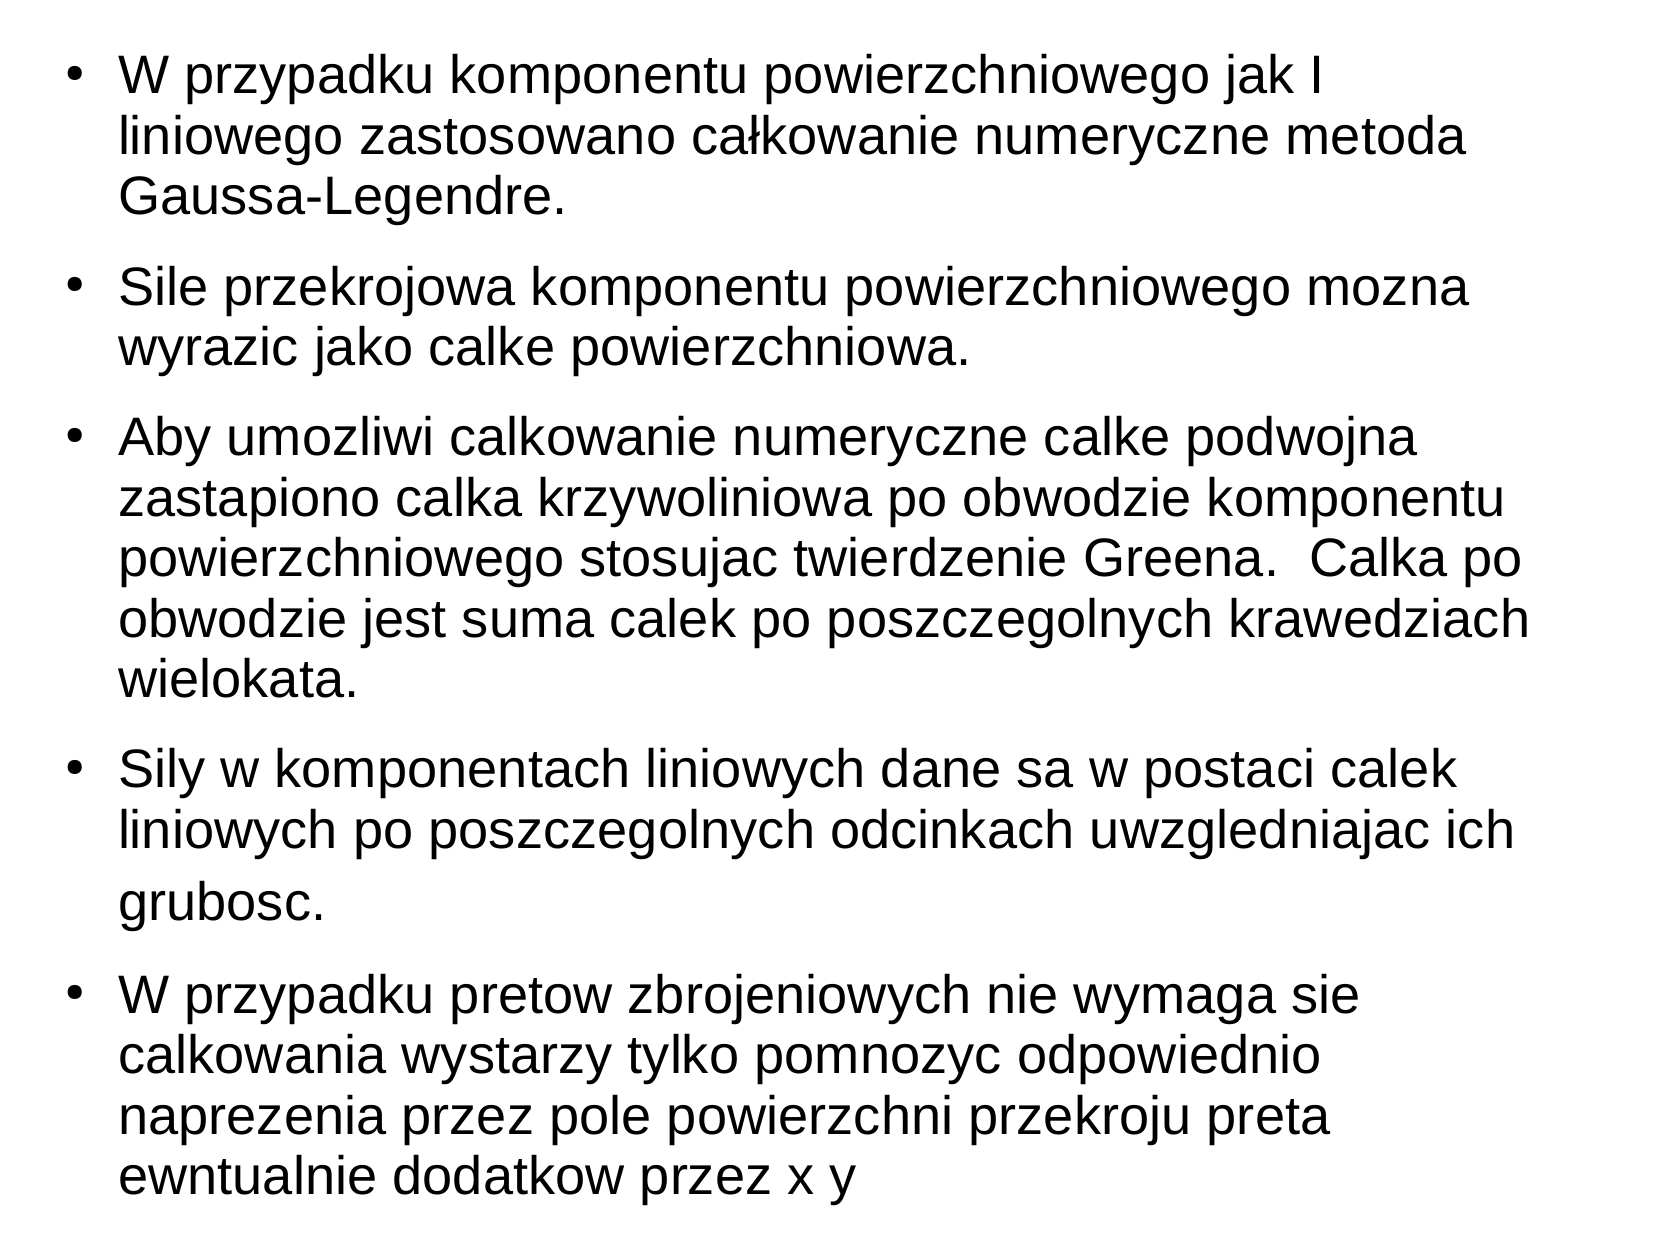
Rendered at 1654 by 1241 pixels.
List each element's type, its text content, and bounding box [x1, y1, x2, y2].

list W przypadku komponentu powierzchniowego jak I liniowego zastosowano całkowanie numeryczne metoda Gaussa-Legendre. Sile przekrojowa komponentu powierzchniowego mozna wyrazic jako calke powierzchniowa. Aby umozliwi calkowanie numeryczne calke podwojna zastapiono calka krzywoliniowa po obwodzie komponentu powierzchniowego stosujac twierdzenie Greena. Calka po obwodzie jest suma calek po poszczegolnych krawedziach wielokata. Sily w komponentach liniowych dane sa w postaci calek liniowych po poszczegolnych odcinkach uwzgledniajac ich grubosc. W przypadku pretow zbrojeniowych nie wymaga sie calkowania wystarzy tylko pomnozyc odpowiednio naprezenia przez pole powierzchni przekroju preta ewntualnie dodatkow przez x y [47, 44, 1536, 1206]
